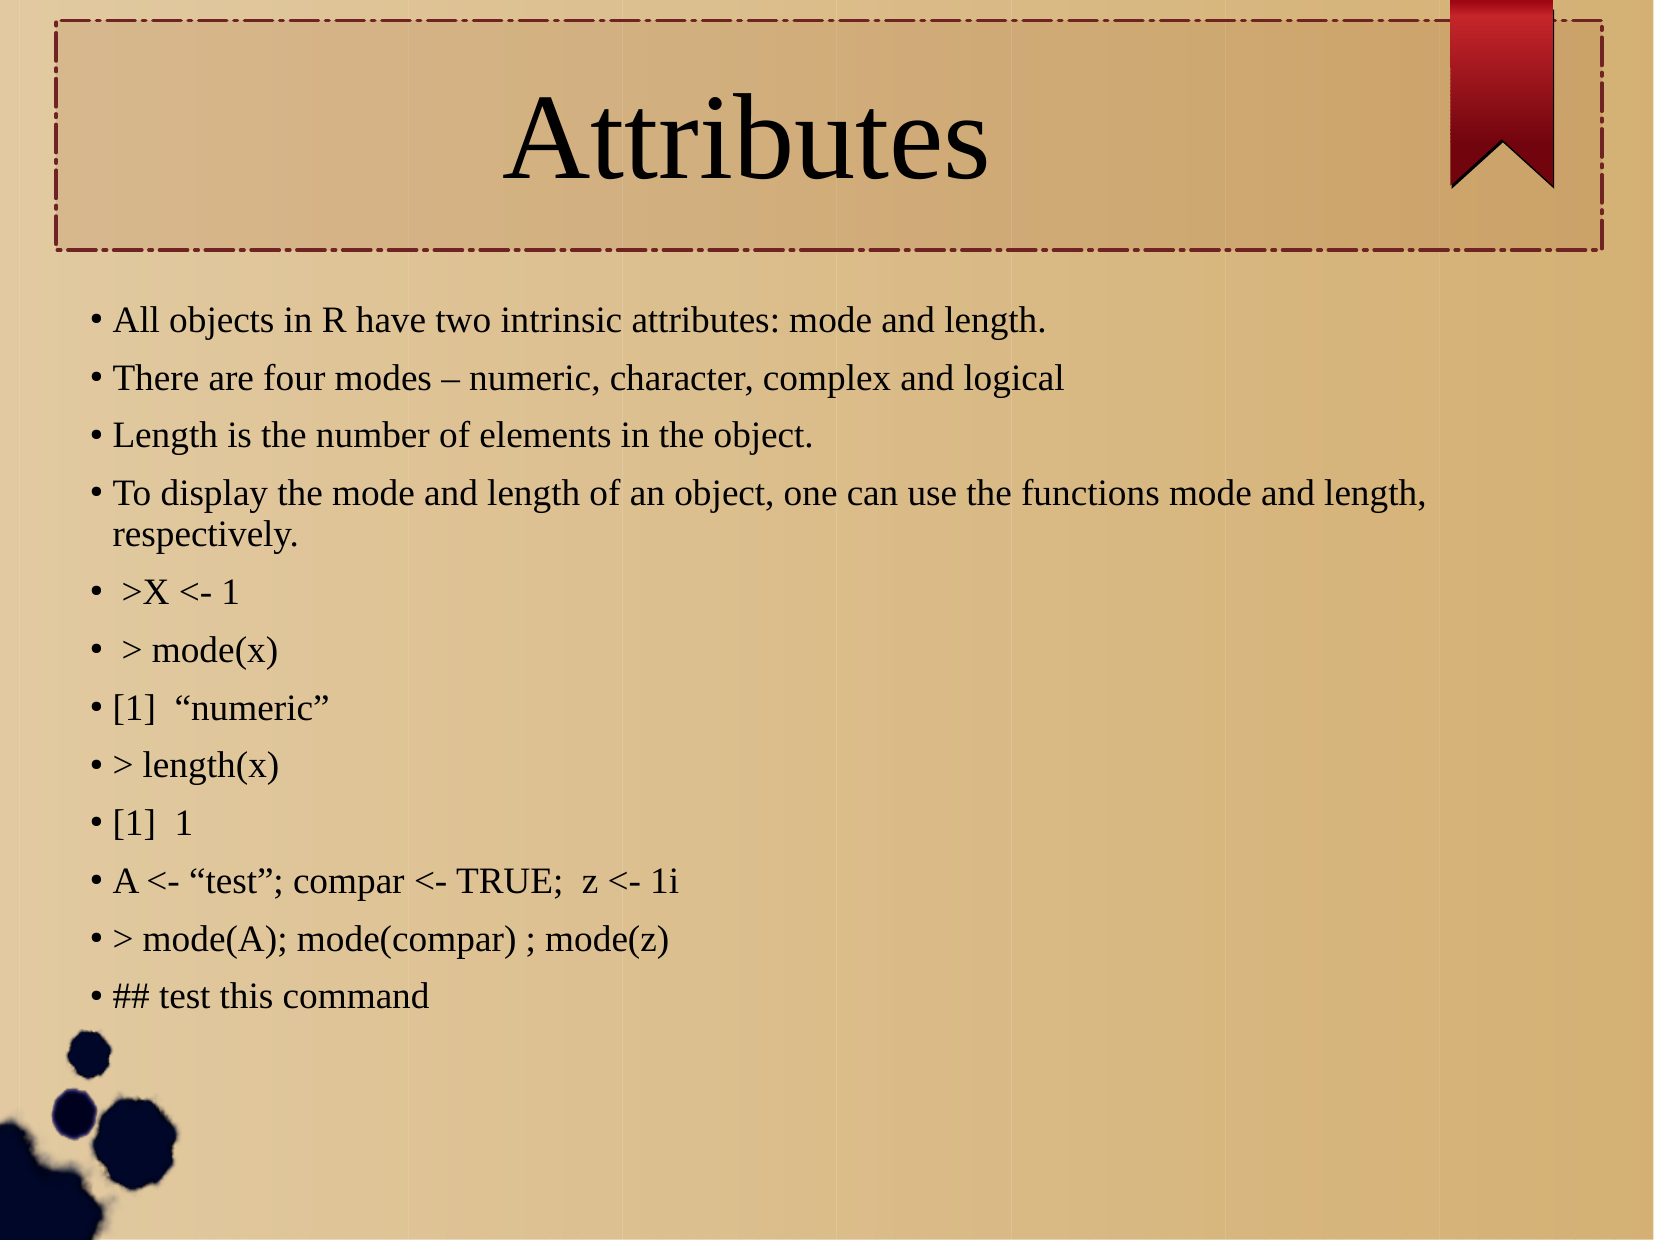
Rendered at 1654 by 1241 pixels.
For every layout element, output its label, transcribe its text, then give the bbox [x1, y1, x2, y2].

list All objects in R have two intrinsic attributes: mode and length. There are four modes – numeric, character, complex and logical Length is the number of elements in the object. To display the mode and length of an object, one can use the functions mode and length, respectively. >X <- 1 > mode(x) [1] “numeric” > length(x) [1] 1 A <- “test”; compar <- TRUE; z <- 1i > mode(A); mode(compar) ; mode(z) ## test this command [82, 299, 1571, 1019]
title Attributes [82, 47, 1412, 229]
